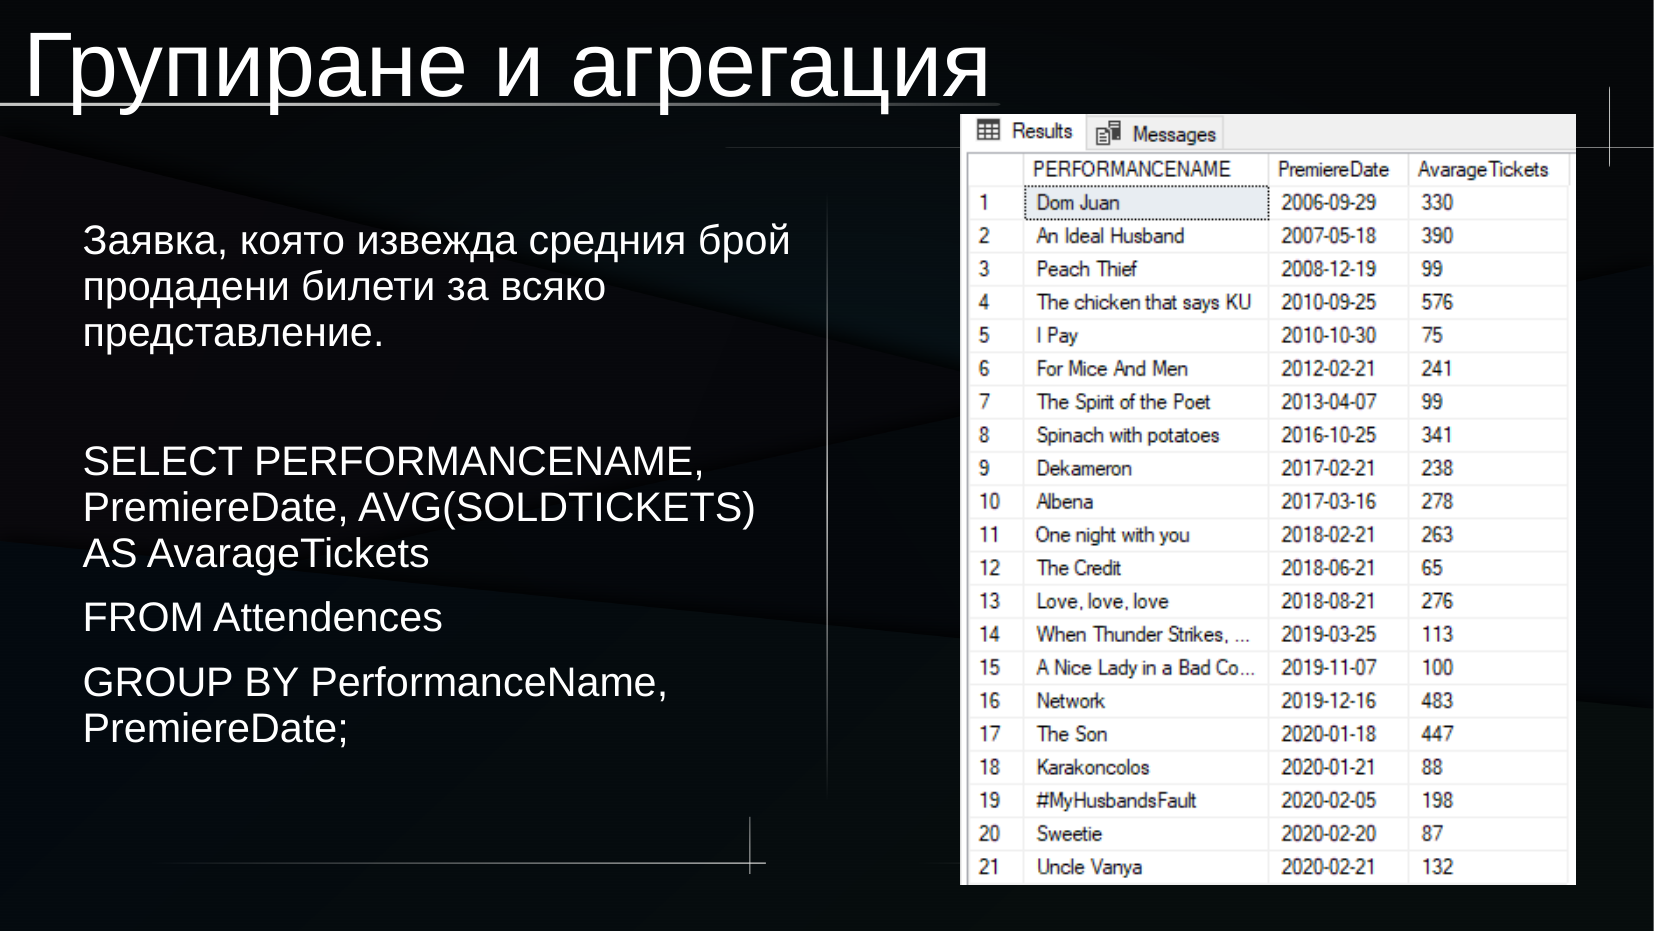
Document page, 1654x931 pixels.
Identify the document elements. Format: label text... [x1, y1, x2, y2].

title Групиране и агрегация [23, 11, 1589, 119]
picture [0, 0, 1654, 931]
list Заявка, която извежда средния брой продадени билети за всяко представление. SELECT PERFORMANCENAME, PremiereDate, AVG(SOLDTICKETS) AS AvarageTickets FROM Attendences GROUP BY PerformanceName, PremiereDate; [82, 217, 809, 758]
